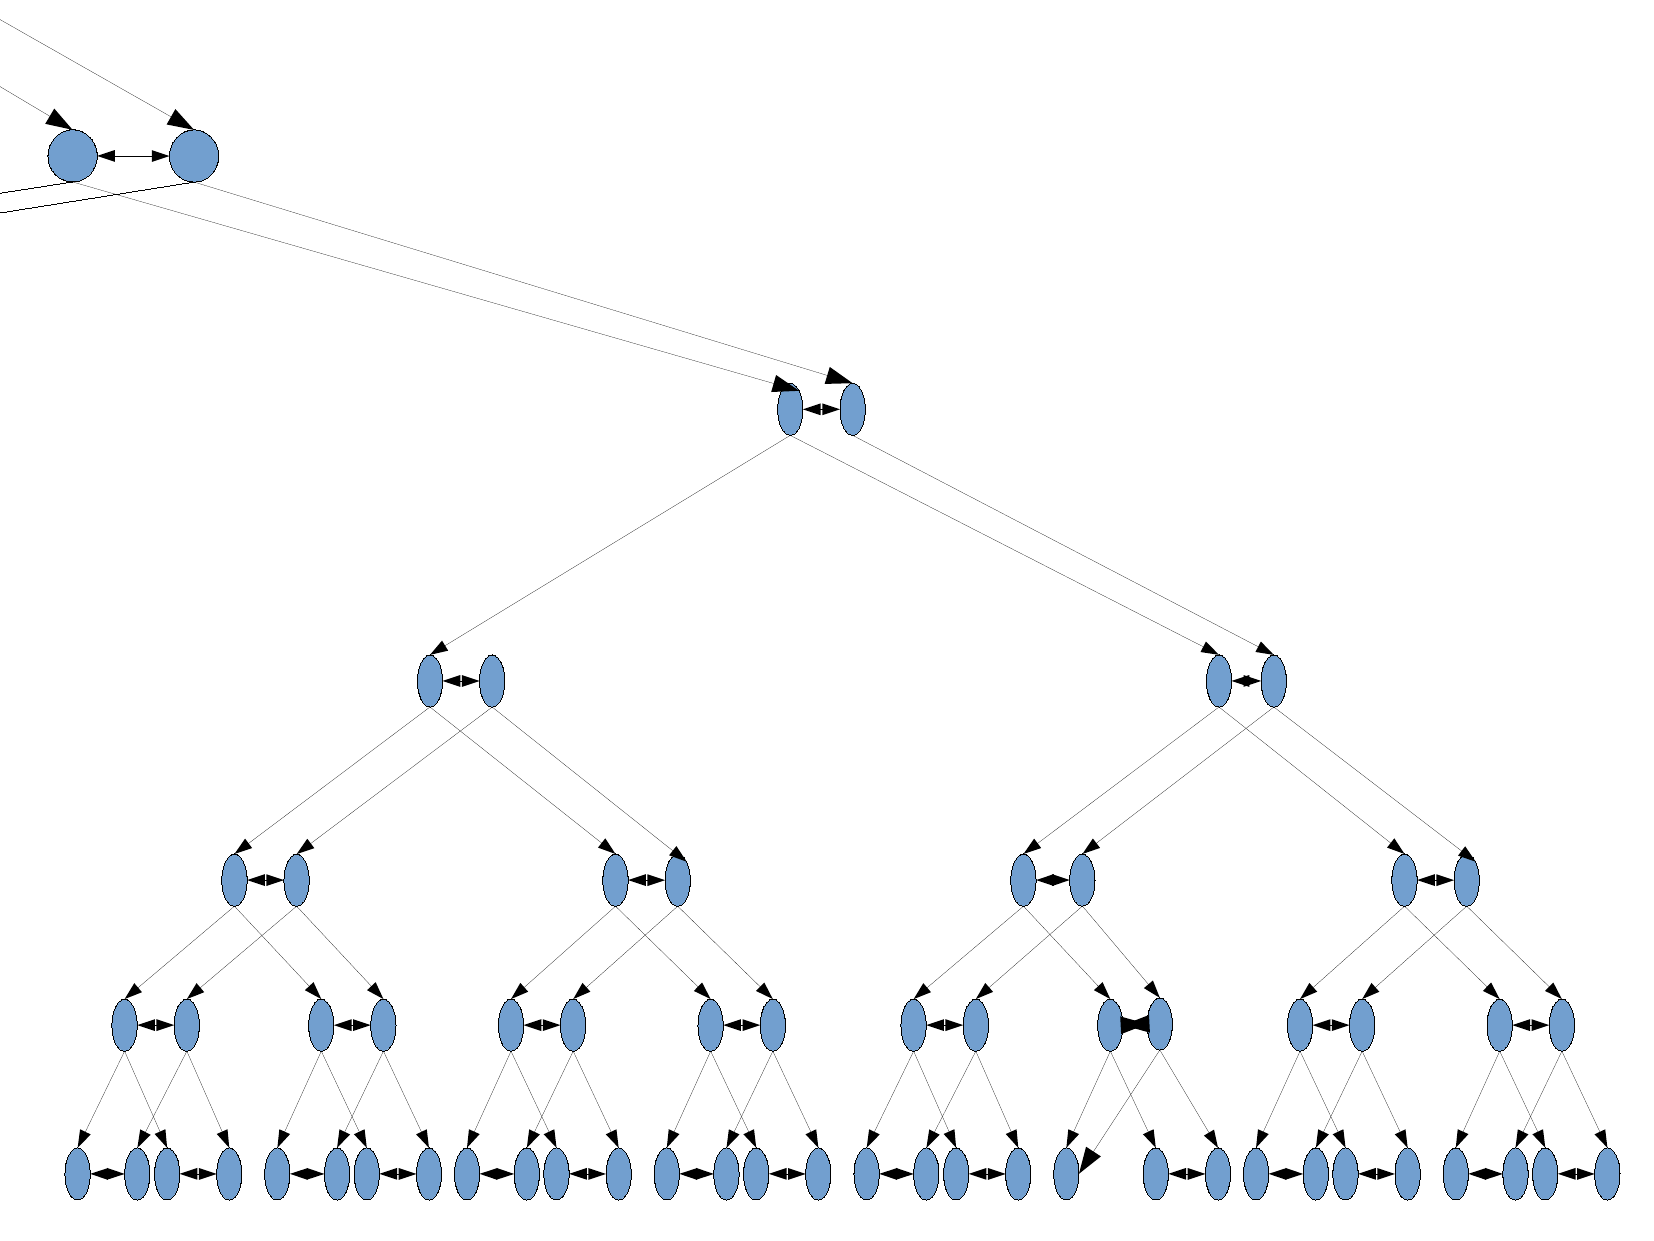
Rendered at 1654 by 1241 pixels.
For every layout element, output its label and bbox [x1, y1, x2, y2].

text_box [64, 1147, 91, 1200]
text_box [124, 1147, 150, 1201]
text_box [654, 1147, 680, 1200]
text_box [943, 1148, 969, 1200]
text_box [1487, 999, 1513, 1052]
text_box [1391, 854, 1418, 906]
text_box [1443, 1148, 1469, 1200]
text_box [713, 1147, 740, 1201]
text_box [479, 654, 505, 707]
text_box [1243, 1147, 1269, 1200]
text_box [264, 1147, 290, 1200]
text_box [1147, 997, 1173, 1050]
text_box [1069, 854, 1096, 906]
text_box [416, 1147, 442, 1201]
text_box [1395, 1147, 1421, 1201]
text_box [760, 999, 786, 1051]
text_box [216, 1147, 242, 1201]
text_box [47, 129, 98, 182]
text_box [454, 1147, 480, 1200]
text_box [1287, 999, 1313, 1051]
text_box [1532, 1148, 1558, 1200]
text_box [543, 1147, 570, 1200]
text_box [790, 383, 799, 390]
text_box [665, 857, 691, 906]
text_box [324, 1147, 350, 1201]
text_box [1261, 654, 1287, 707]
text_box [1454, 857, 1480, 906]
text_box [777, 391, 803, 435]
text_box [913, 1147, 939, 1201]
text_box [805, 1147, 831, 1201]
text_box [853, 1147, 880, 1200]
text_box [221, 854, 248, 906]
text_box [169, 129, 219, 182]
text_box [514, 1148, 540, 1201]
text_box [1206, 655, 1232, 707]
text_box [697, 999, 724, 1052]
text_box [1005, 1148, 1031, 1201]
text_box [174, 999, 200, 1052]
text_box [283, 854, 310, 906]
text_box [840, 383, 866, 436]
text_box [308, 999, 334, 1052]
text_box [1053, 1147, 1079, 1200]
text_box [1010, 854, 1037, 906]
text_box [1502, 1147, 1529, 1201]
text_box [154, 1148, 180, 1200]
text_box [602, 854, 629, 906]
text_box [1549, 999, 1575, 1051]
text_box [1205, 1148, 1231, 1201]
text_box [498, 999, 524, 1051]
text_box [560, 999, 586, 1052]
text_box [1594, 1147, 1621, 1201]
text_box [743, 1148, 769, 1200]
text_box [111, 999, 138, 1052]
text_box [370, 999, 397, 1052]
text_box [900, 999, 927, 1052]
text_box [417, 655, 443, 707]
text_box [354, 1147, 380, 1200]
text_box [1143, 1147, 1169, 1200]
text_box [606, 1147, 632, 1201]
text_box [1349, 999, 1375, 1052]
text_box [963, 999, 989, 1052]
text_box [1332, 1147, 1359, 1200]
text_box [1303, 1148, 1329, 1201]
text_box [1097, 999, 1123, 1052]
